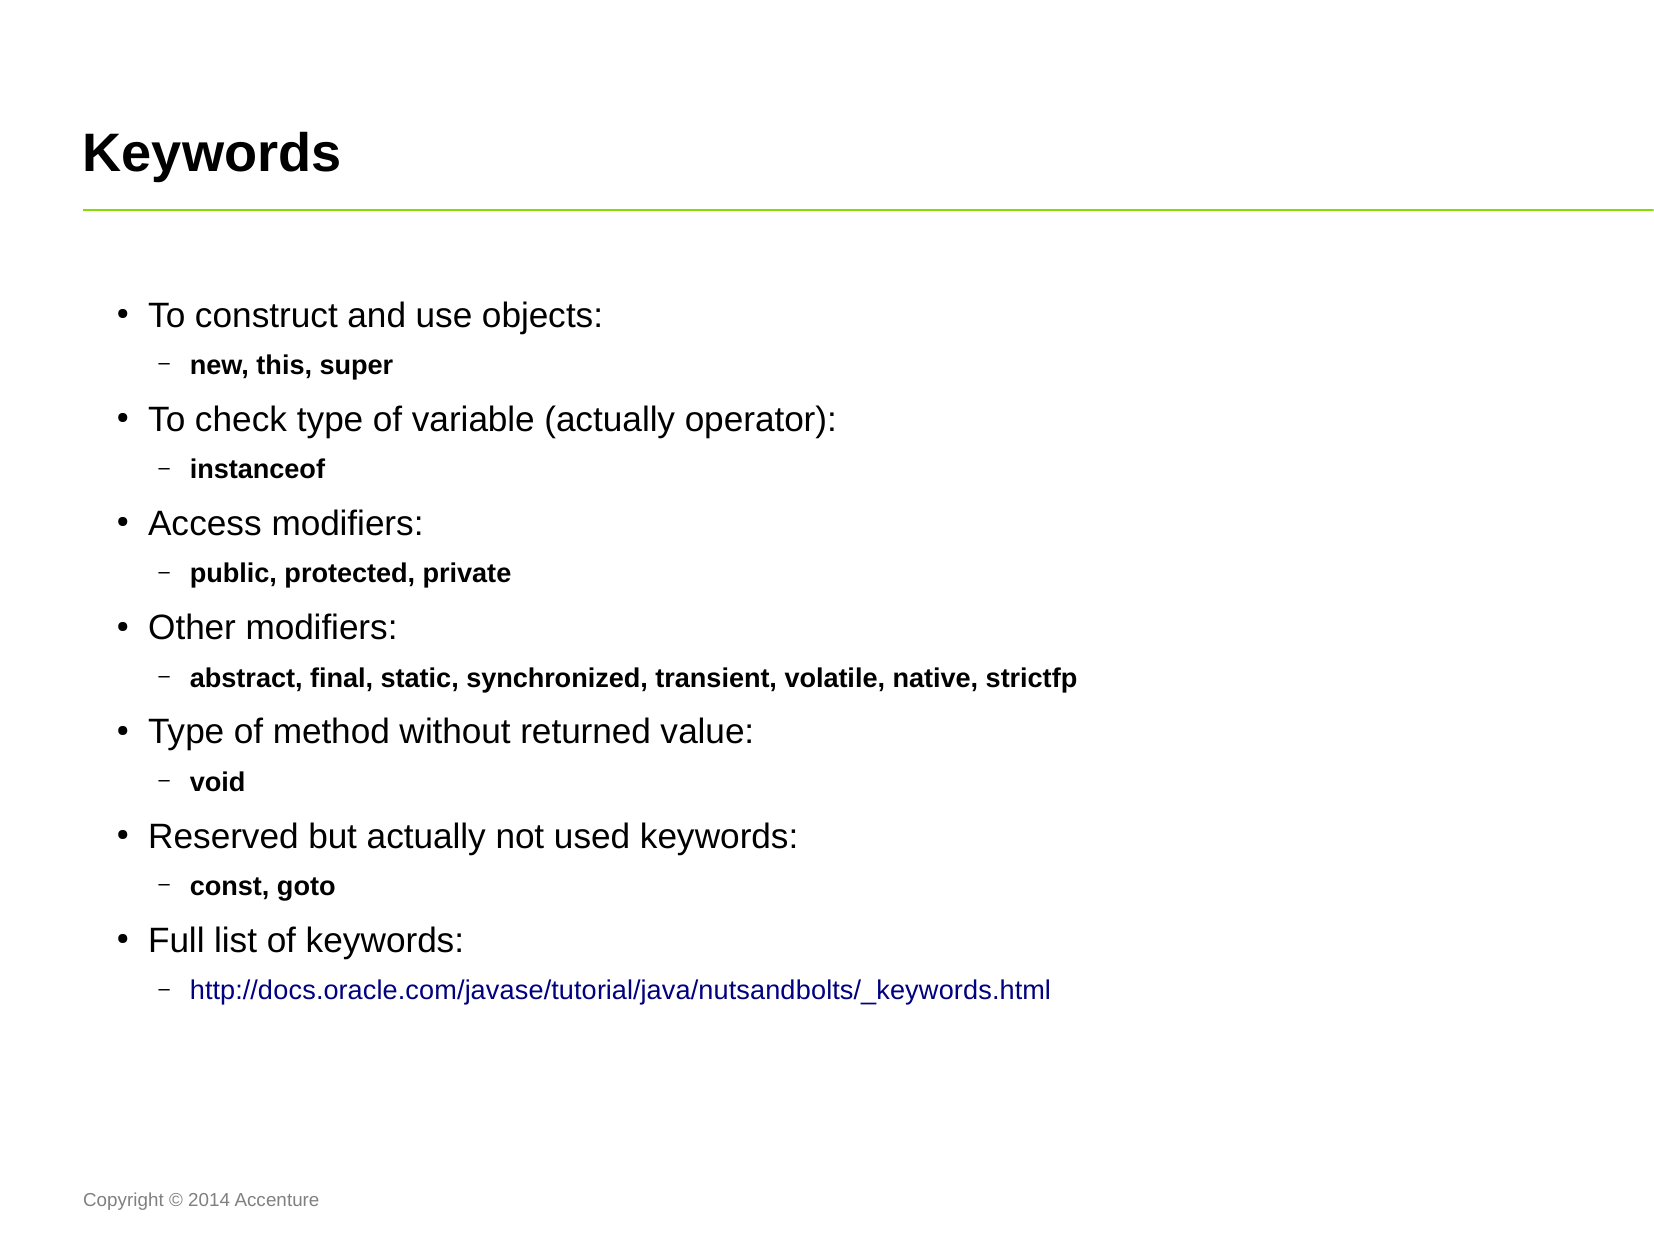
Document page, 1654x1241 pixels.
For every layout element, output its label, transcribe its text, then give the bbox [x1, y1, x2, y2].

title Keywords [82, 98, 1571, 208]
list To construct and use objects: new, this, super To check type of variable (actually operator): instanceof Access modifiers: public, protected, private Other modifiers: abstract, final, static, synchronized, transient, volatile, native, strictfp Type of method without returned value: void Reserved but actually not used keywords: const, goto Full list of keywords: http://docs.oracle.com/javase/tutorial/java/nutsandbolts/_keywords.html [106, 295, 1562, 1015]
